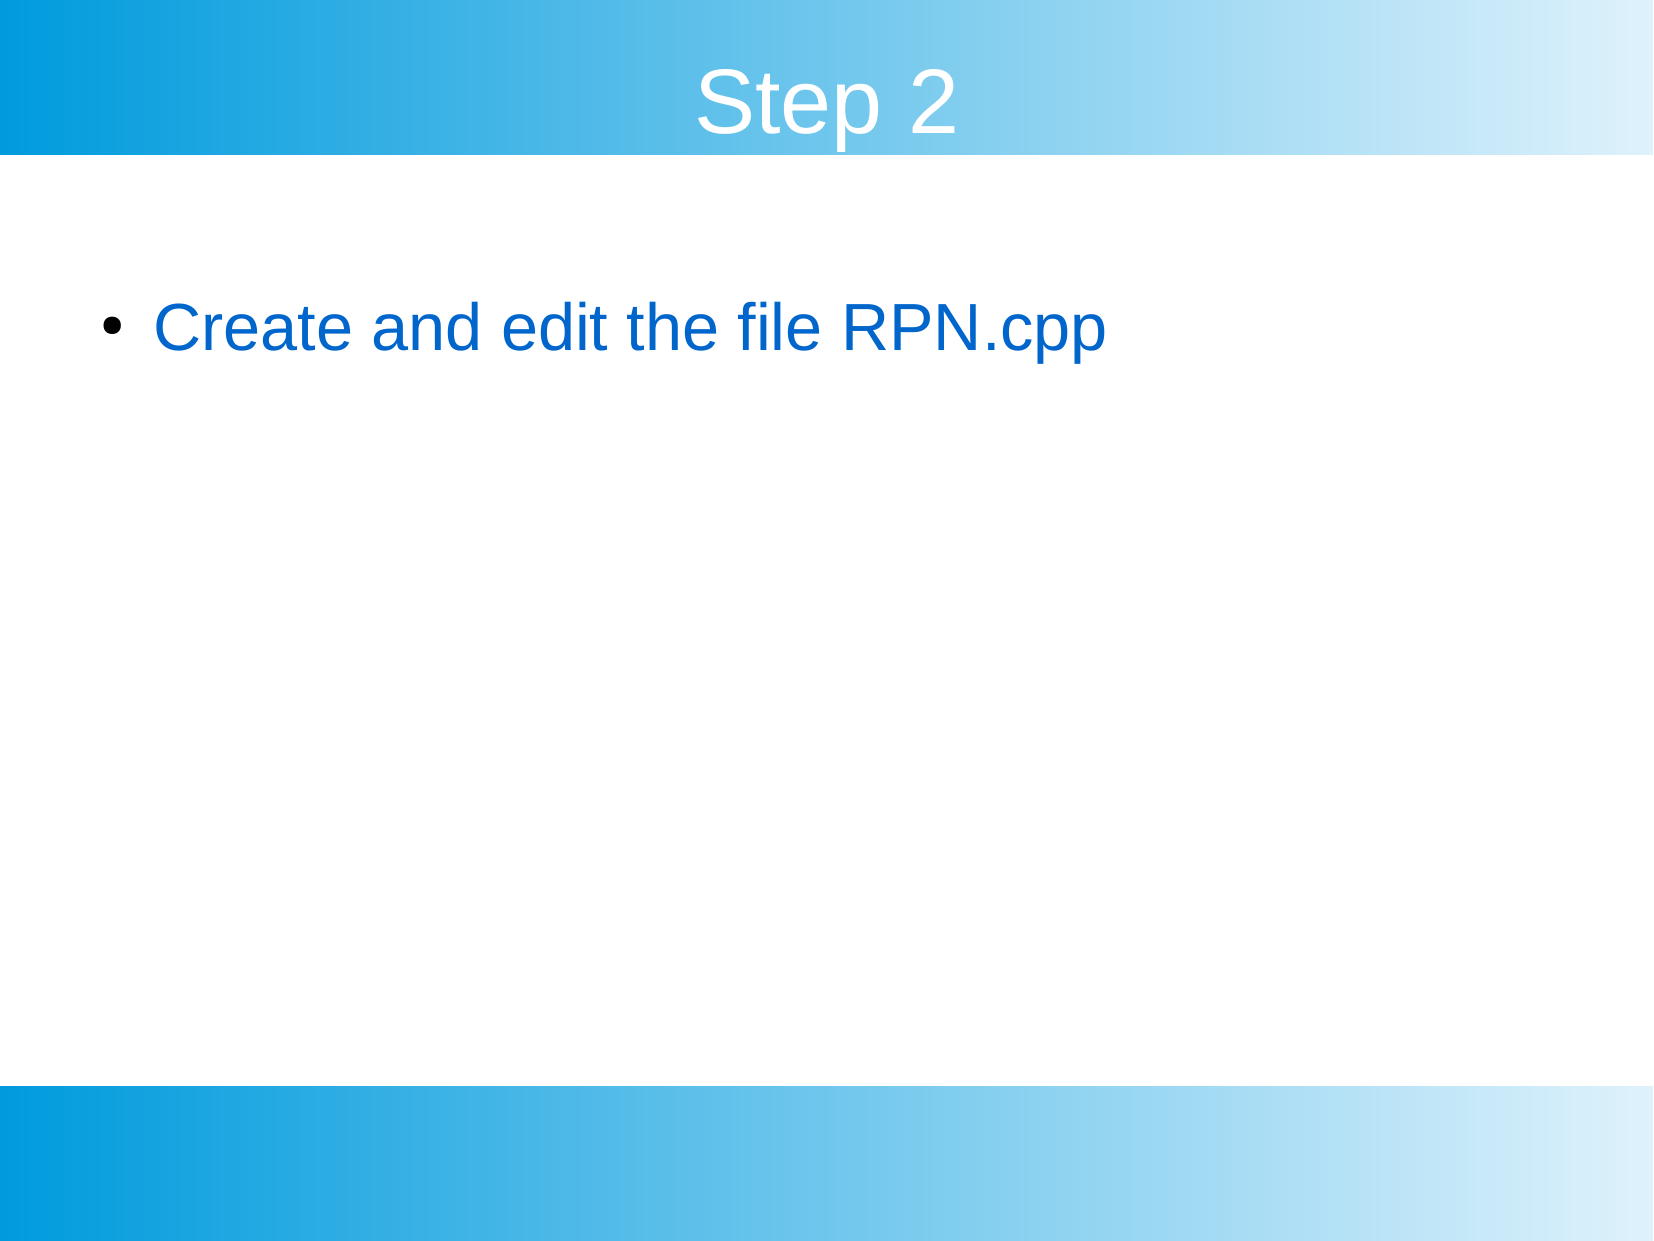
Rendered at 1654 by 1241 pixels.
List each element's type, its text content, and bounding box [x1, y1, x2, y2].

title Step 2 [82, 49, 1571, 155]
list Create and edit the file RPN.cpp [82, 290, 1571, 1010]
